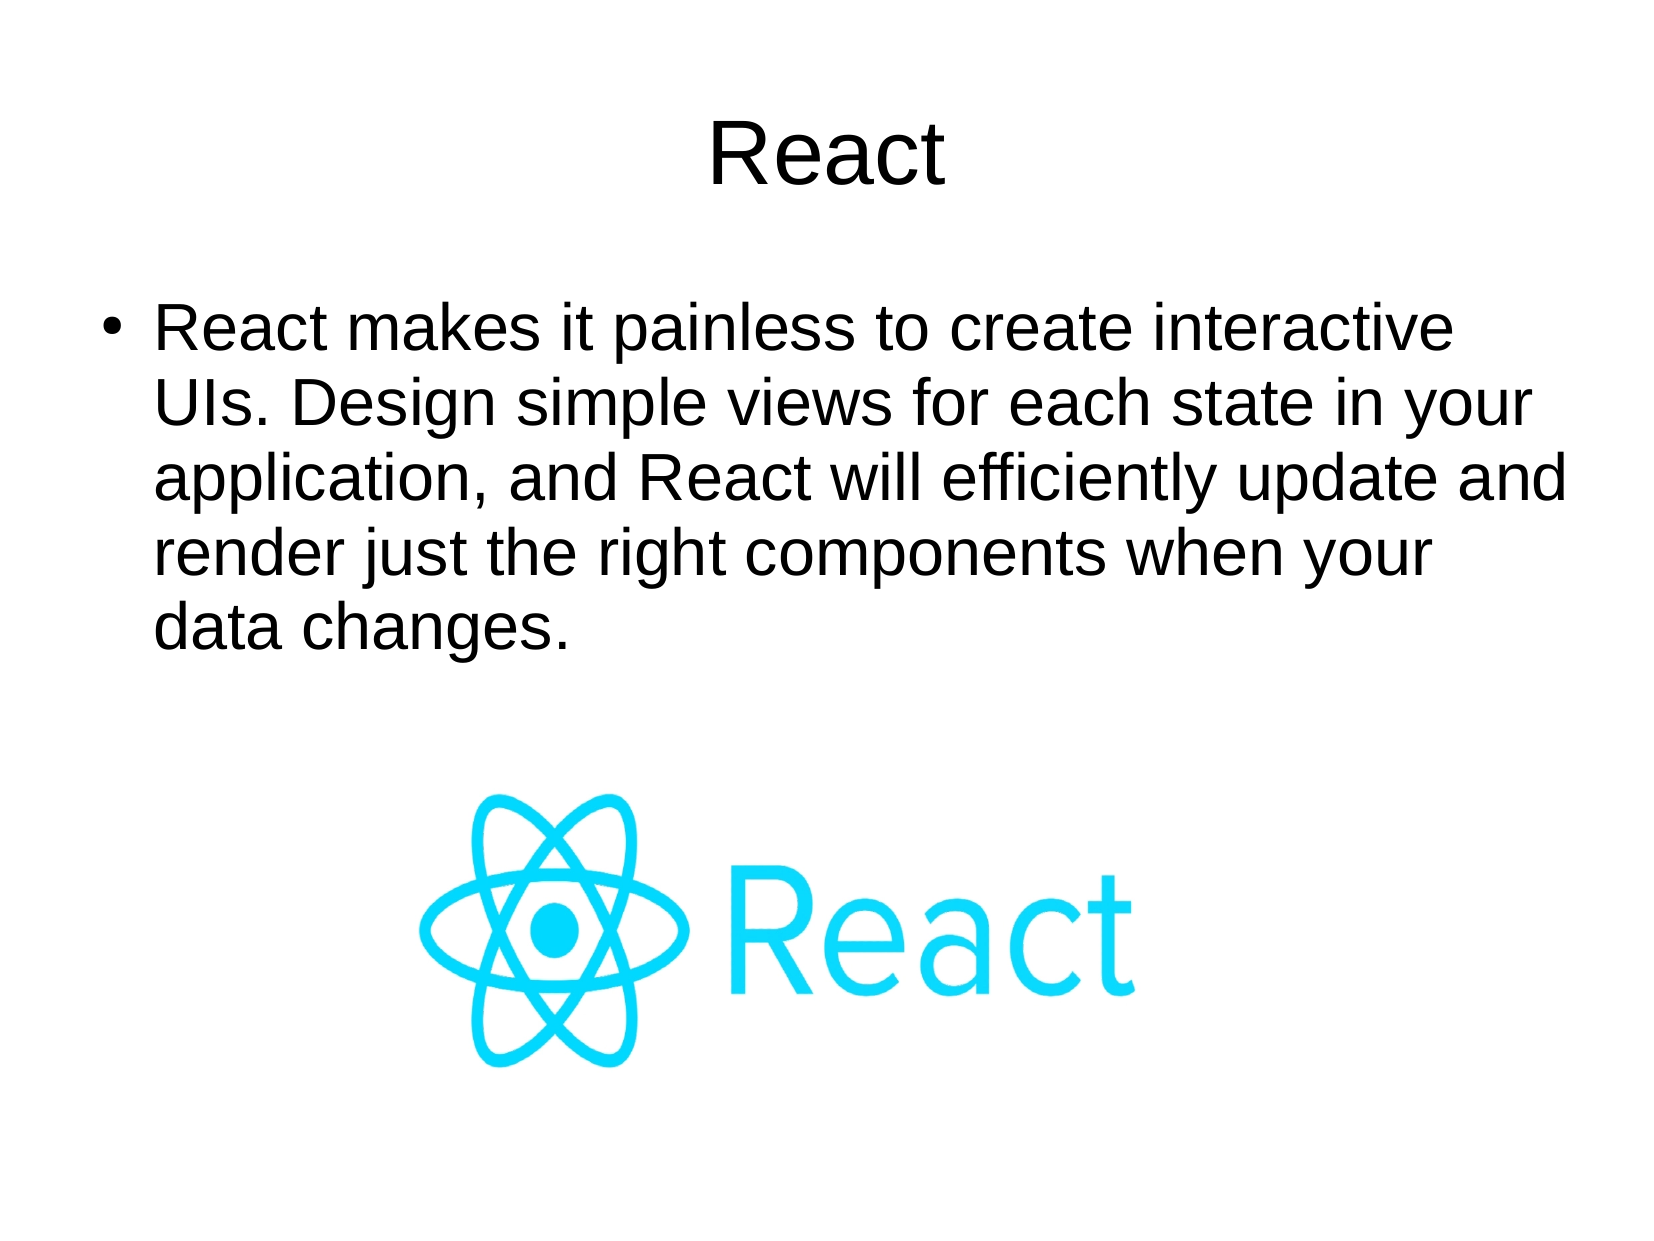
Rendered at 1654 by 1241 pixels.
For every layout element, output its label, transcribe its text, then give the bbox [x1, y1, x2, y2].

picture [383, 679, 1183, 1182]
list React makes it painless to create interactive UIs. Design simple views for each state in your application, and React will efficiently update and render just the right components when your data changes. [82, 290, 1571, 1109]
title React [82, 49, 1571, 257]
